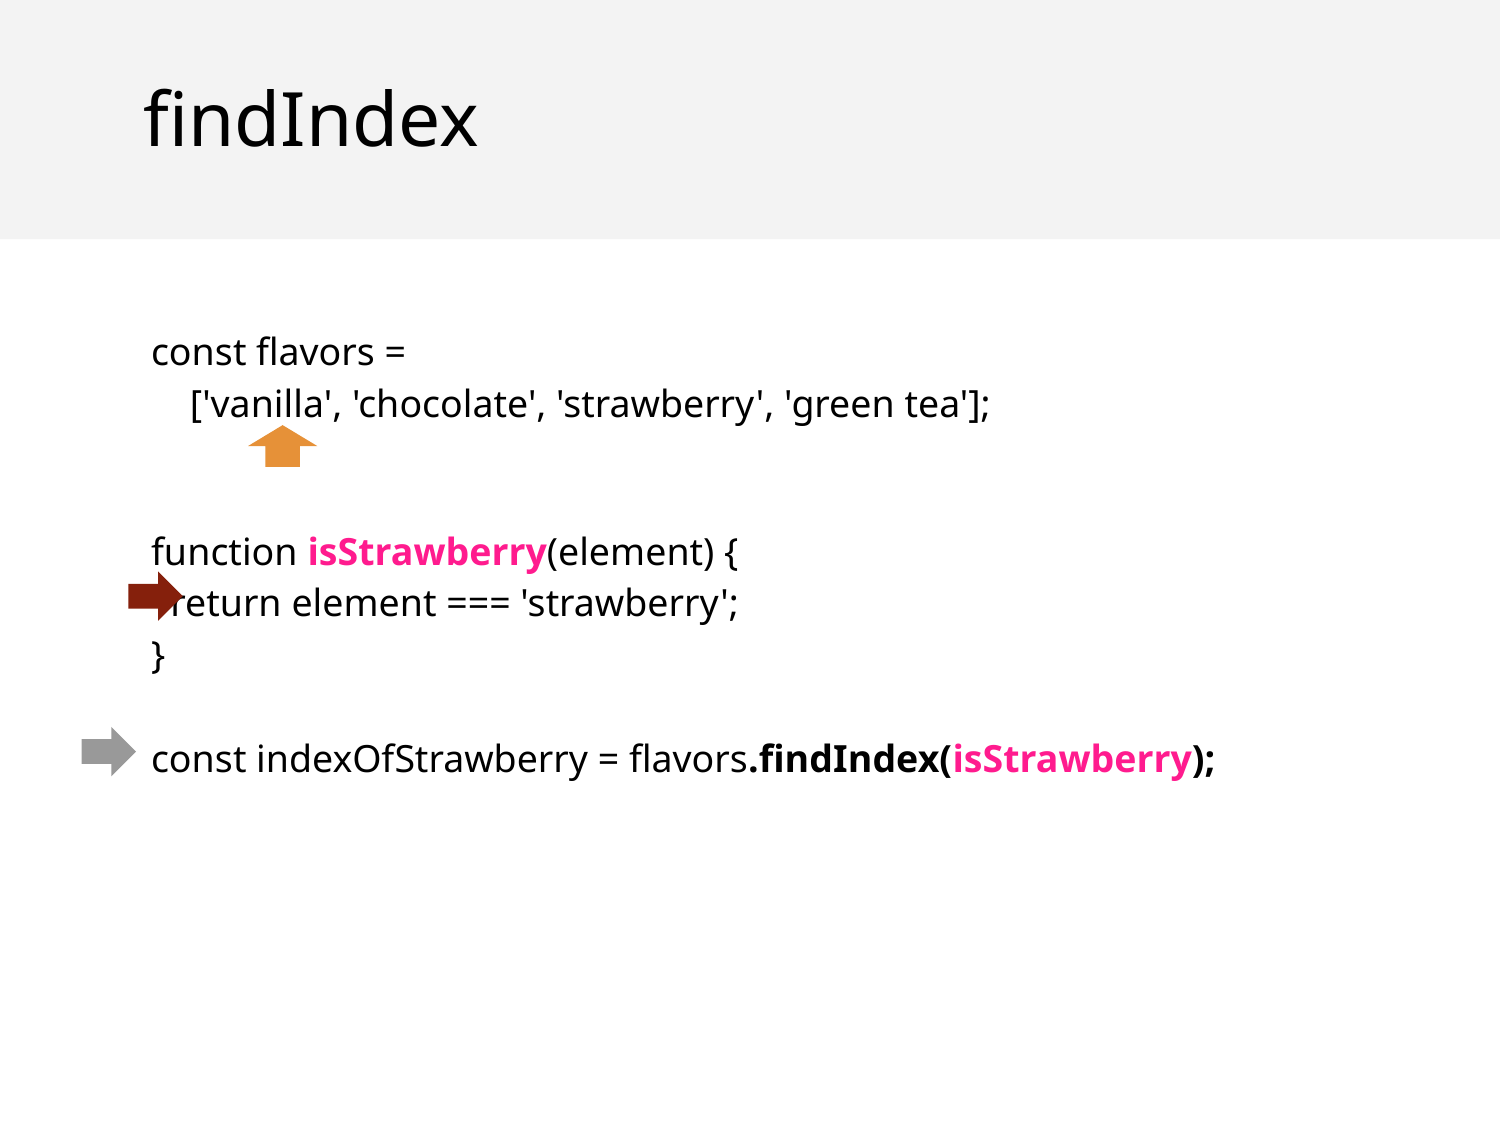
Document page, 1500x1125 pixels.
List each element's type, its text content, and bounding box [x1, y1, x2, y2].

text_box [81, 726, 137, 777]
text_box [128, 571, 183, 621]
text_box const flavors = ['vanilla', 'chocolate', 'strawberry', 'green tea']; [135, 306, 1380, 448]
text_box [248, 425, 318, 467]
title findIndex [128, 56, 1372, 183]
text_box function isStrawberry(element) { return element === 'strawberry'; } const indexOfStrawberry = flavors.findIndex(isStrawberry); [135, 505, 1380, 807]
